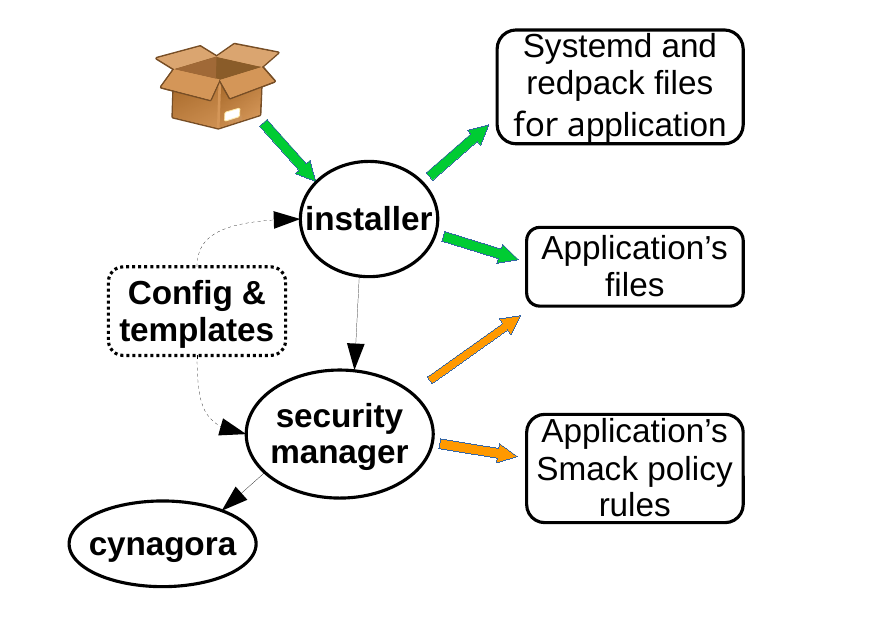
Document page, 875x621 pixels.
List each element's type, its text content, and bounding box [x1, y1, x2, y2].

text_box cynagora [69, 500, 257, 587]
text_box security manager [246, 370, 434, 499]
text_box [438, 438, 518, 463]
text_box [441, 231, 519, 264]
text_box [155, 42, 316, 182]
text_box Application’s files [526, 227, 744, 307]
text_box Systemd and redpack files for application [497, 29, 744, 144]
text_box Config & templates [108, 266, 286, 356]
text_box installer [300, 161, 438, 277]
text_box [427, 315, 521, 384]
text_box Application’s Smack policy rules [526, 414, 744, 523]
text_box [426, 124, 489, 181]
